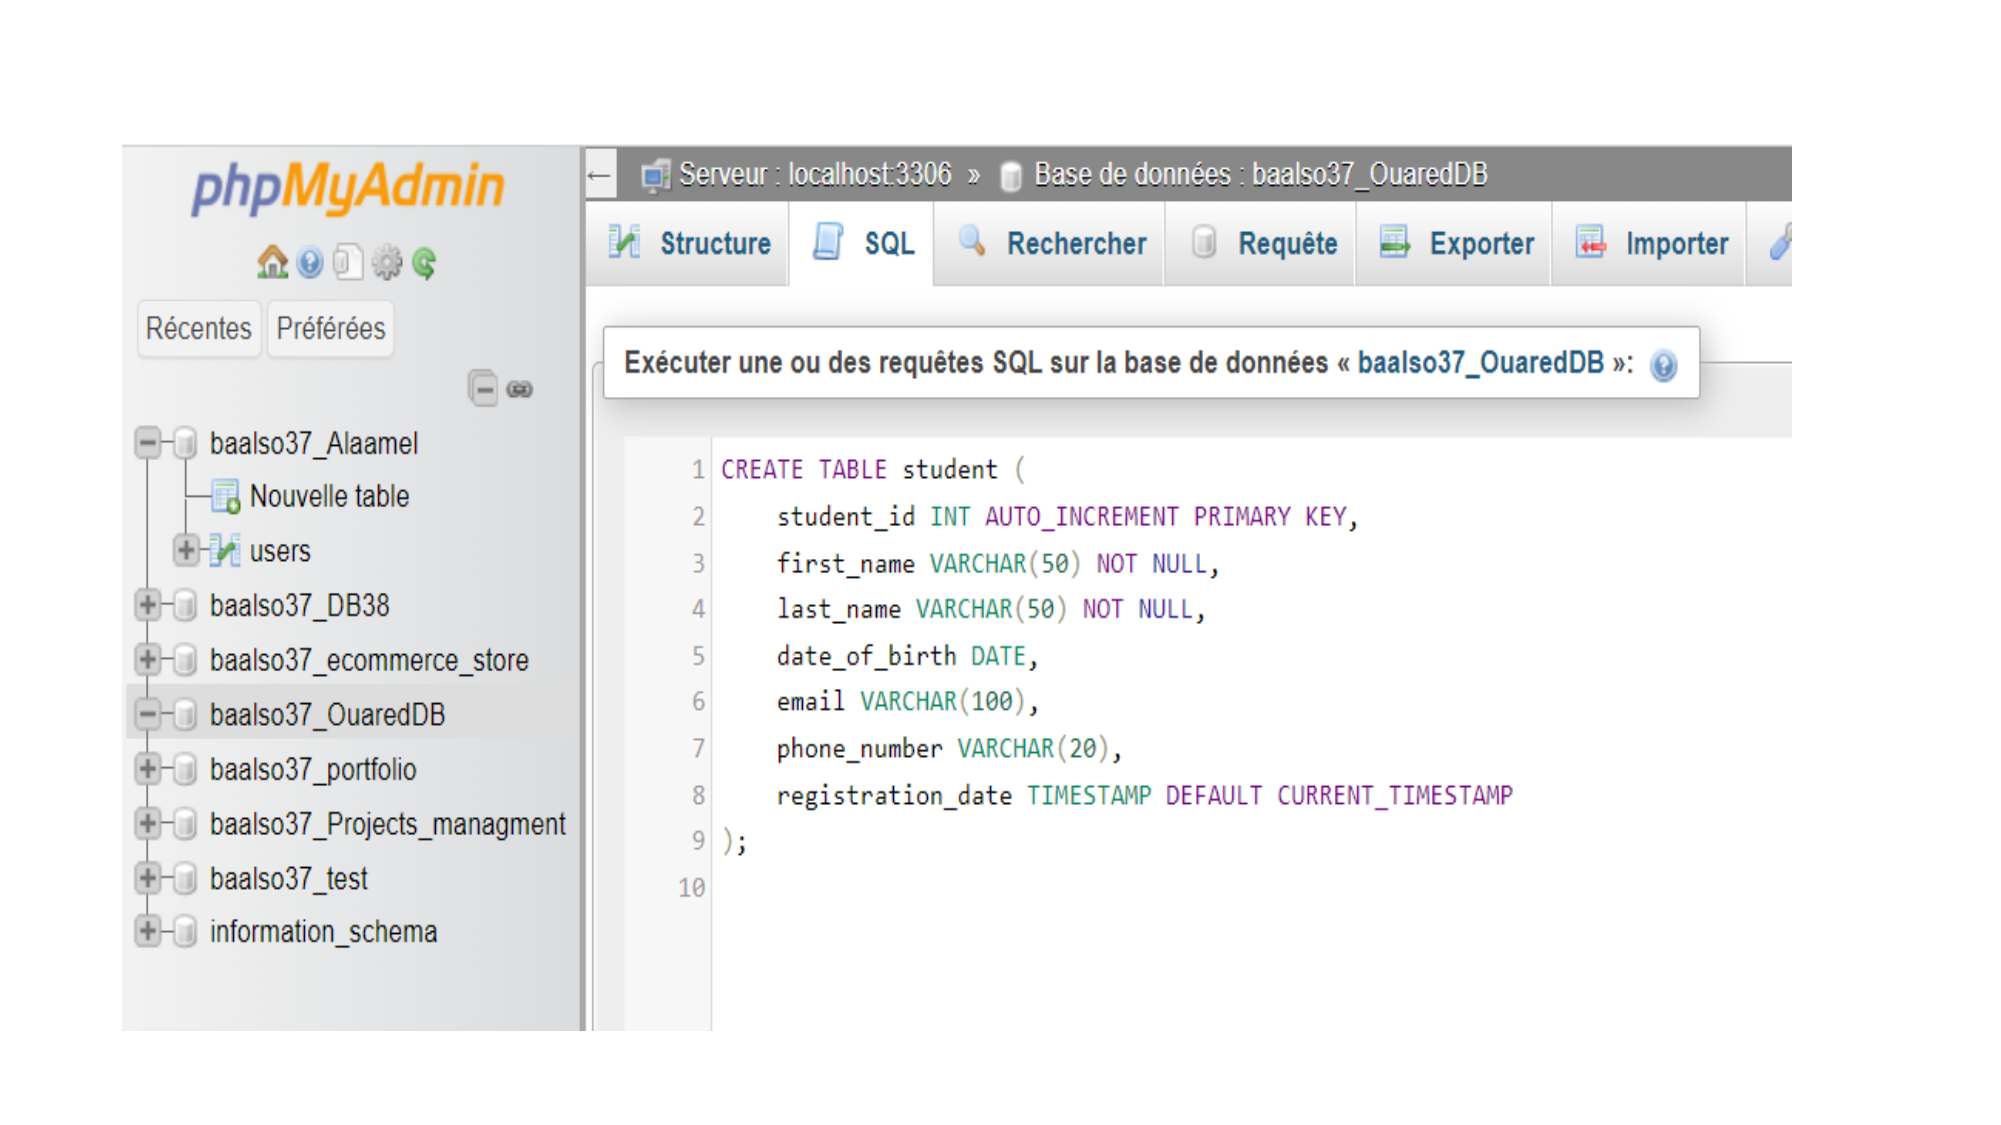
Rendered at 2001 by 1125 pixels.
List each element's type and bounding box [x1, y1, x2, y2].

picture [122, 135, 1792, 1031]
